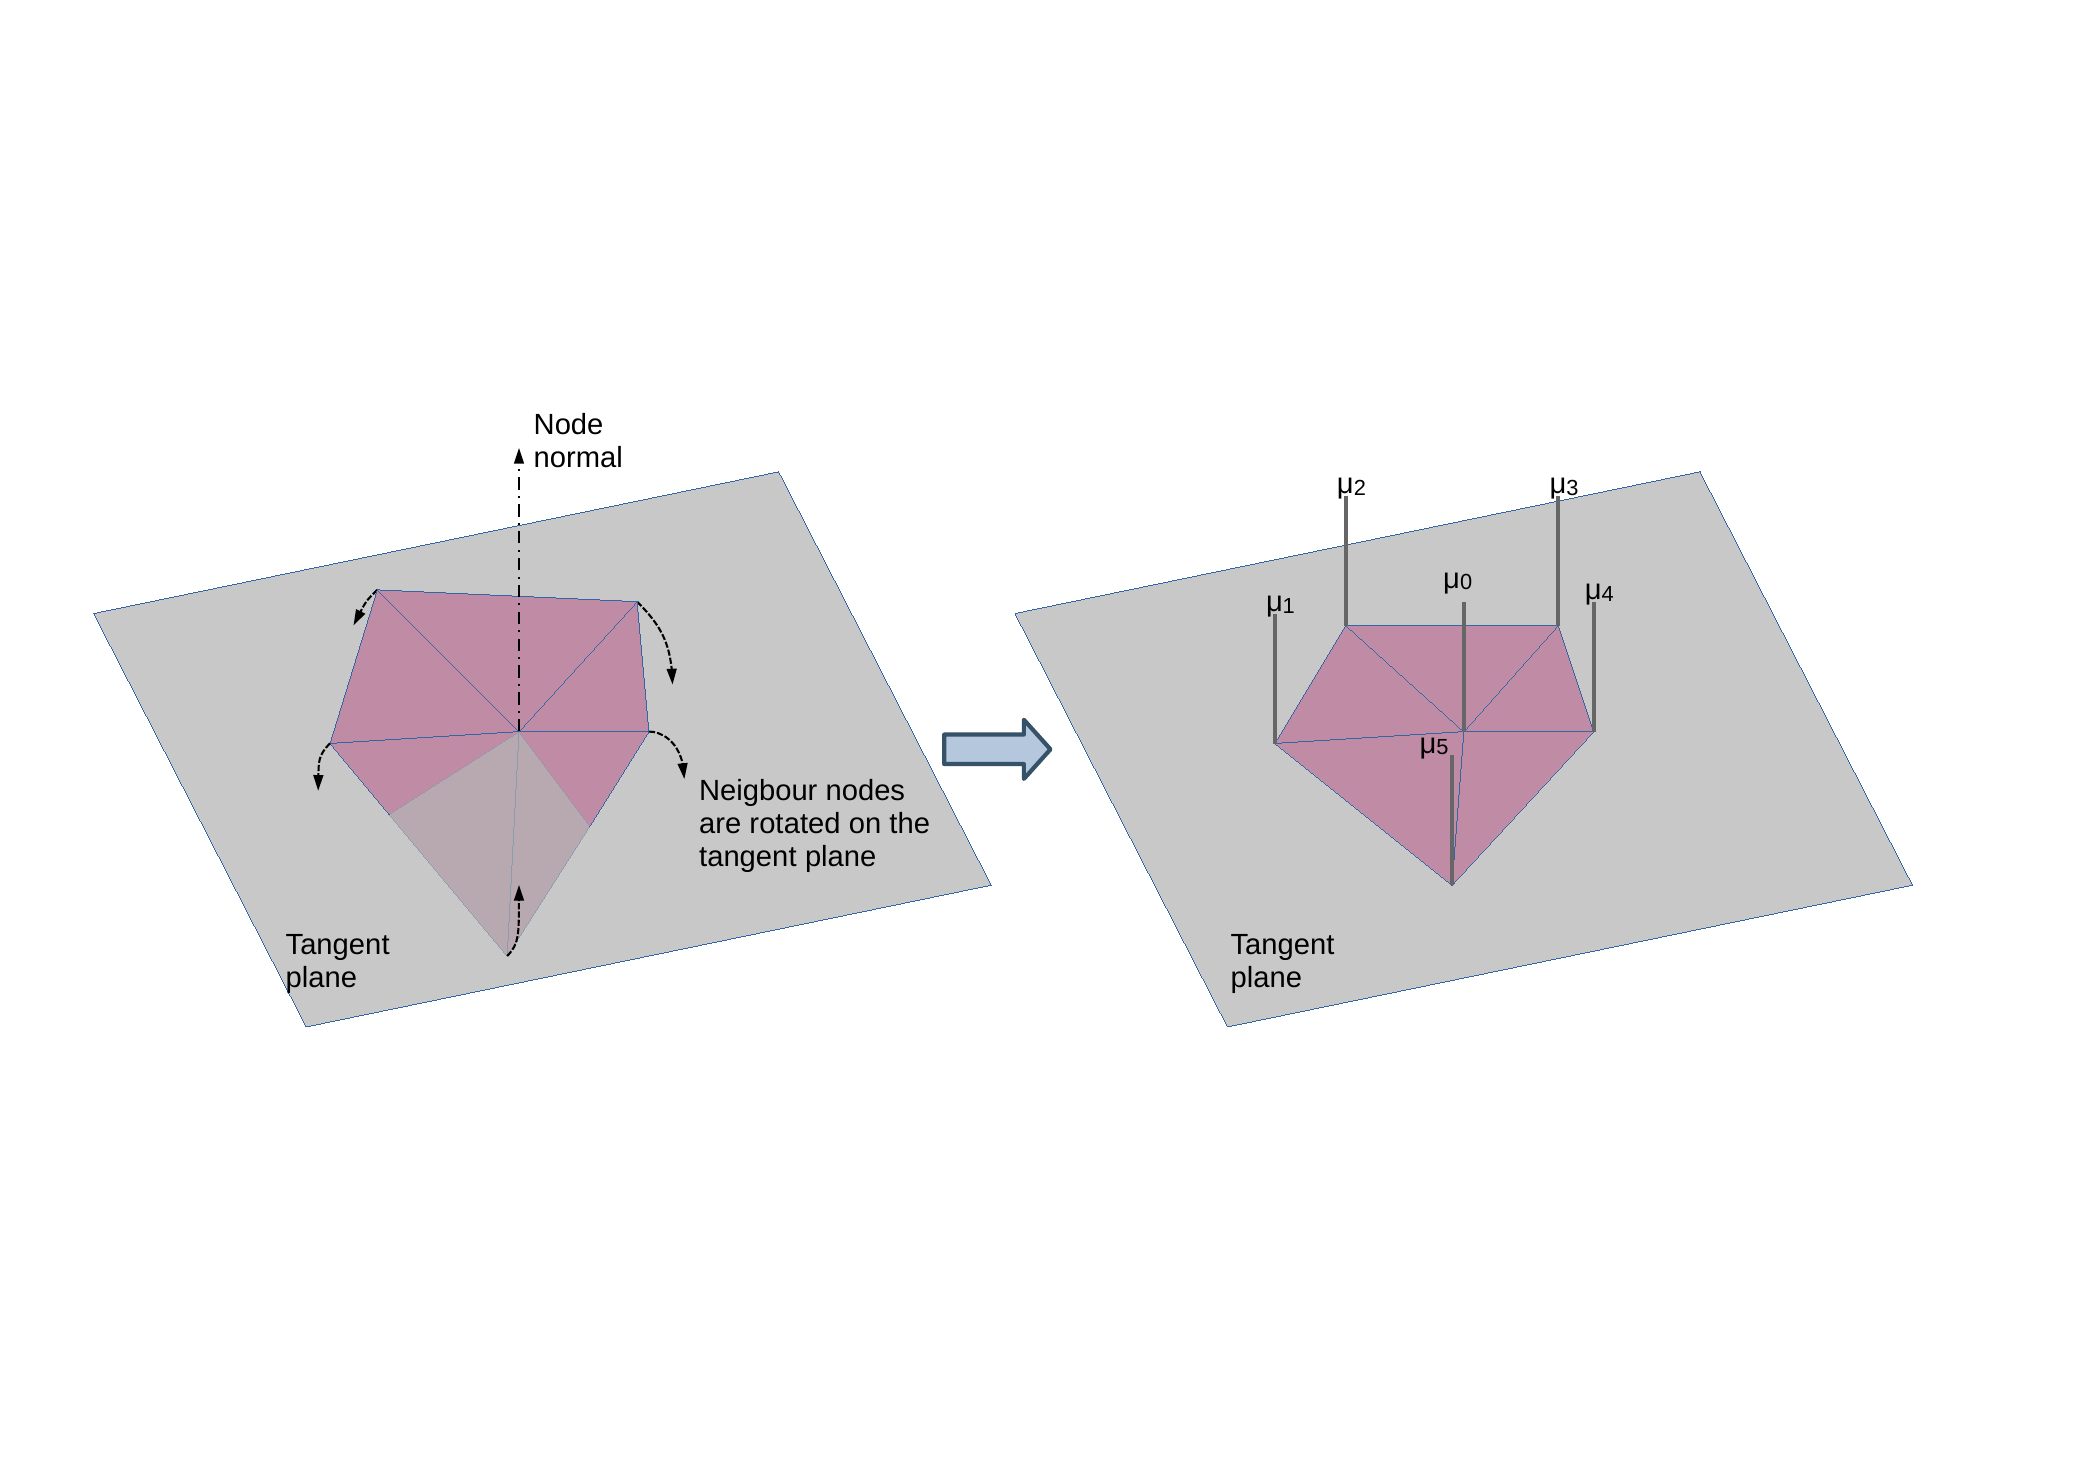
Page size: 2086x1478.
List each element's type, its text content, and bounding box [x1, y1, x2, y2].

text_box μ2 [1322, 459, 1393, 508]
text_box μ1 [1251, 578, 1323, 626]
text_box Node normal [518, 400, 673, 484]
text_box Tangent plane [1215, 920, 1358, 1001]
text_box [1015, 471, 1913, 1027]
text_box μ3 [1534, 459, 1606, 508]
text_box Neigbour nodes are rotated on the tangent plane [684, 767, 956, 886]
text_box μ4 [1570, 565, 1642, 614]
text_box μ5 [1404, 719, 1476, 768]
text_box Tangent plane [270, 920, 413, 1001]
text_box [93, 471, 992, 1027]
text_box [944, 719, 1051, 779]
text_box μ0 [1428, 554, 1500, 602]
